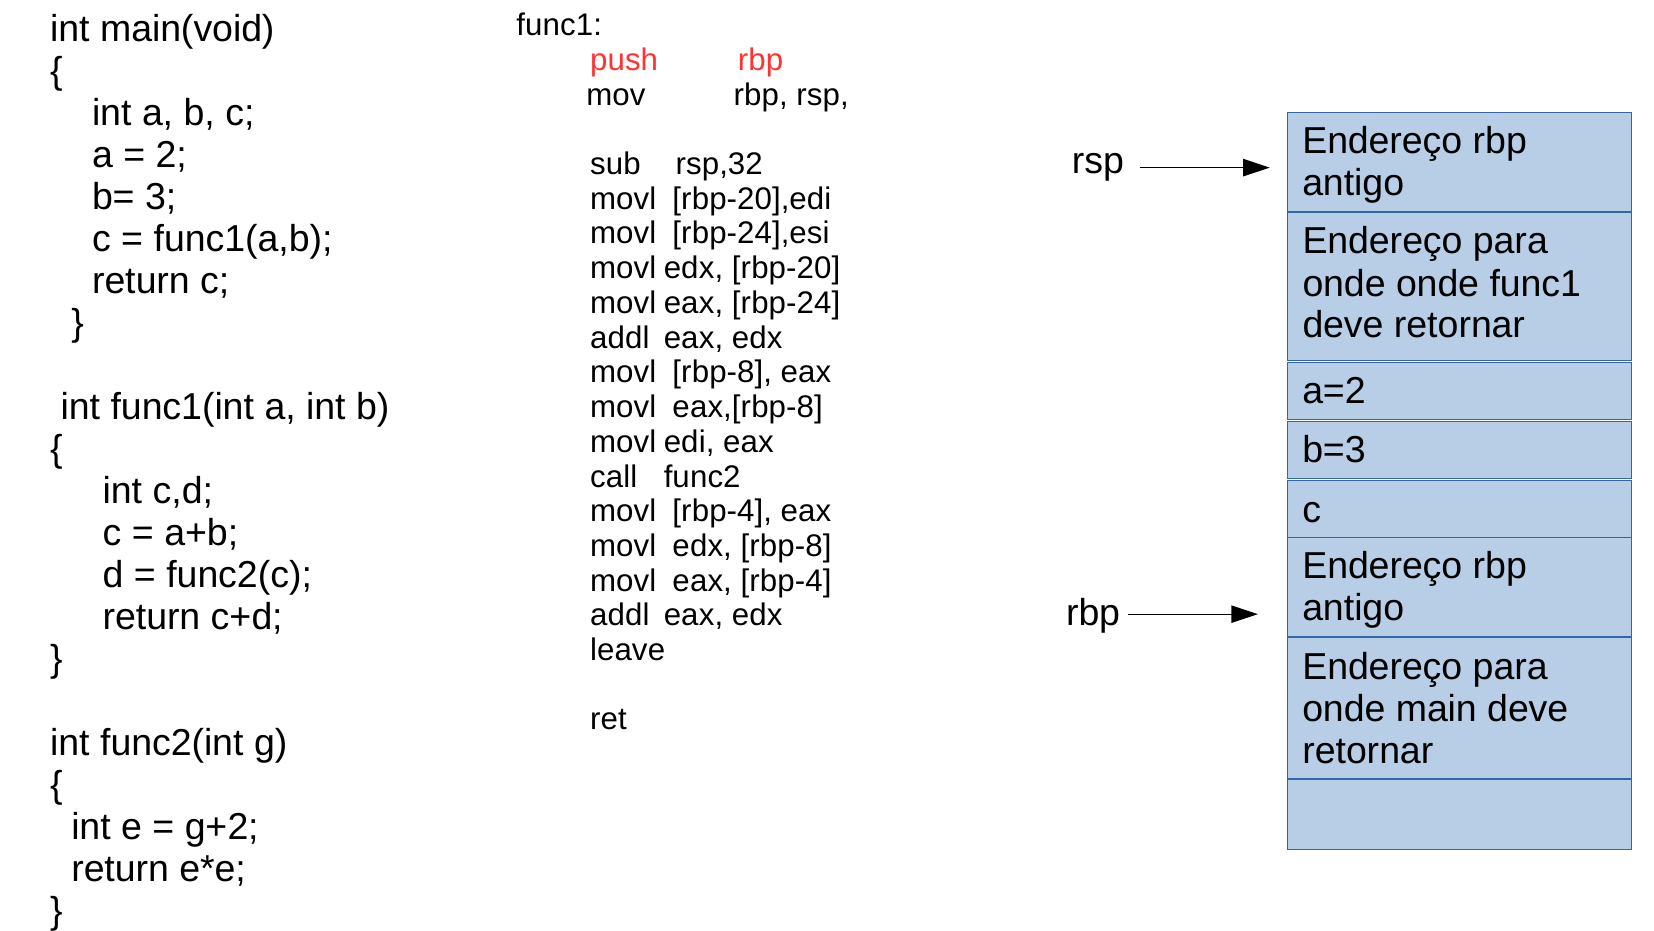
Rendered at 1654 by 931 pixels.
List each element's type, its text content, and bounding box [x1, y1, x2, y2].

text_box [1287, 779, 1632, 850]
text_box Endereço rbp antigo [1287, 112, 1632, 212]
text_box Endereço para onde onde func1 deve retornar [1287, 212, 1632, 361]
text_box int main(void) { int a, b, c; a = 2; b= 3; c = func1(a,b); return c; } int func1(int a, int b) { int c,d; c = a+b; d = func2(c); return c+d; } int func2(int g) { int e = g+2; return e*e; } [35, 0, 449, 931]
text_box a=2 [1287, 362, 1632, 420]
text_box rsp [1057, 132, 1139, 189]
text_box Endereço para onde main deve retornar [1287, 637, 1632, 779]
text_box b=3 [1287, 421, 1632, 479]
text_box func1: push rbp mov rbp, rsp, sub rsp,32 movl [rbp-20],edi movl [rbp-24],esi movl edx, [rbp-20] movl eax, [rbp-24] addl eax, edx movl [rbp-8], eax movl eax,[rbp-8] movl edi, eax call func2 movl [rbp-4], eax movl edx, [rbp-8] movl eax, [rbp-4] addl eax, edx leave ret [501, 0, 1010, 925]
text_box c [1287, 480, 1632, 538]
text_box Endereço rbp antigo [1287, 538, 1632, 637]
text_box rbp [1051, 583, 1135, 641]
